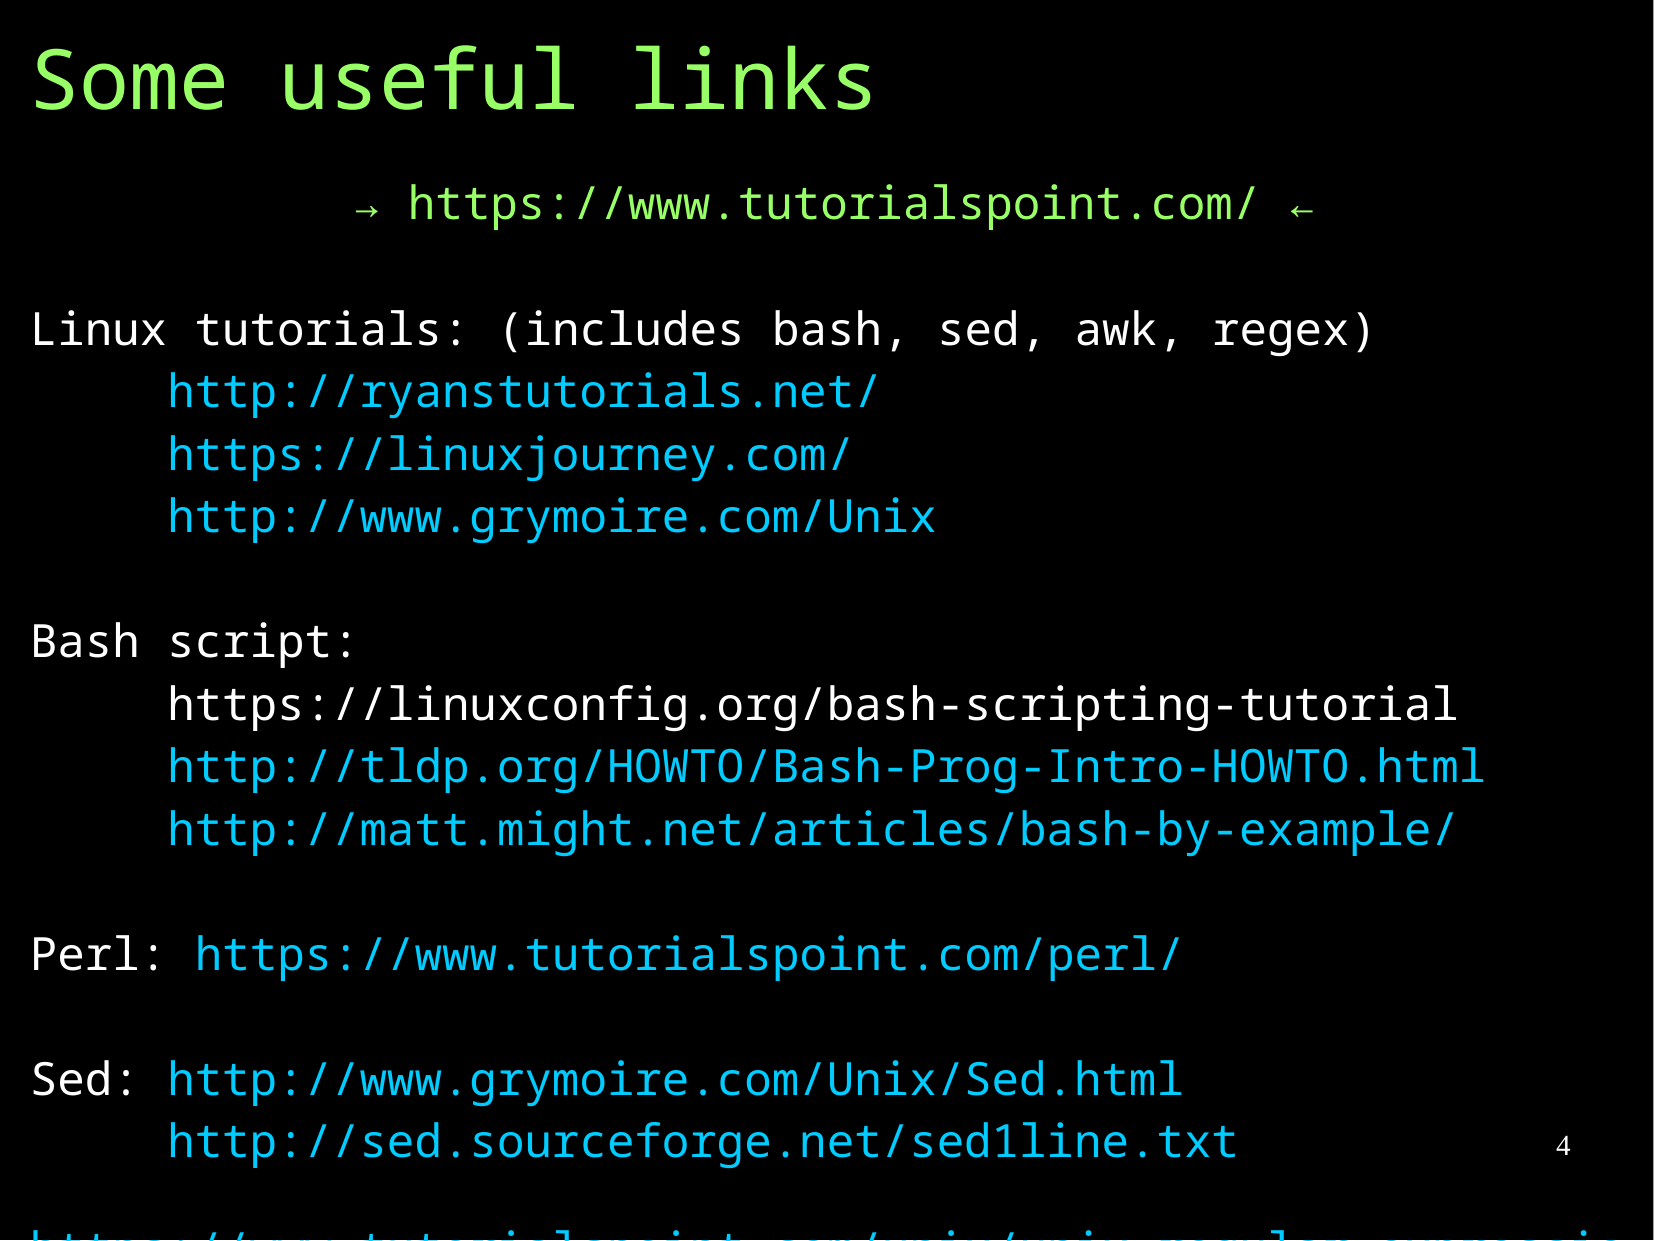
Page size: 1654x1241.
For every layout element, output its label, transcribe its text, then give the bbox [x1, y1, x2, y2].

text_box Some useful links → https://www.tutorialspoint.com/ ← Linux tutorials: (includes bash, sed, awk, regex) http://ryanstutorials.net/ https://linuxjourney.com/ http://www.grymoire.com/Unix Bash script: https://linuxconfig.org/bash-scripting-tutorial http://tldp.org/HOWTO/Bash-Prog-Intro-HOWTO.html http://matt.might.net/articles/bash-by-example/ Perl: https://www.tutorialspoint.com/perl/ Sed: http://www.grymoire.com/Unix/Sed.html http://sed.sourceforge.net/sed1line.txt https://www.tutorialspoint.com/unix/unix-regular-expressions.htm Awk: https://likegeeks.com/awk-command/ Regular expressions (regex): https://regexone.com/ https://regex101.com/ https://medium.com/factory-mind/regex-tutorial-a-simple-cheatsheet-by-examples-649dc1c3f285 [15, 13, 1654, 1237]
